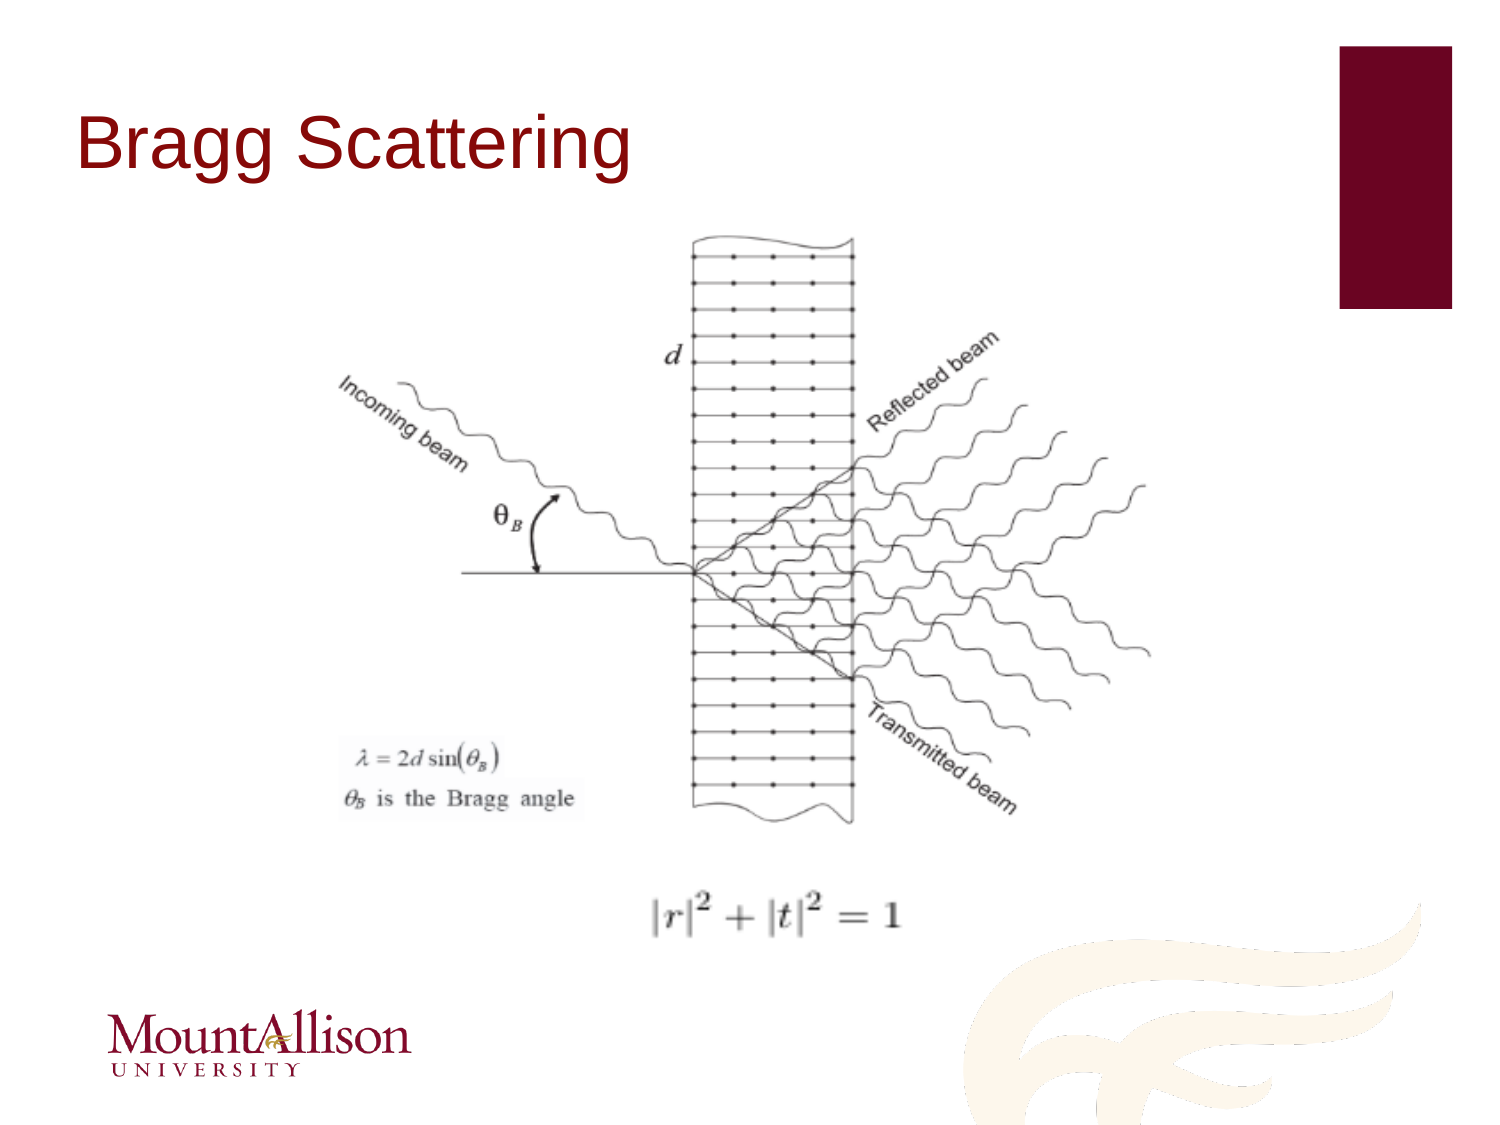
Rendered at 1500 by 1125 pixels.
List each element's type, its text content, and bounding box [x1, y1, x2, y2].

picture [107, 858, 1423, 1125]
title Bragg Scattering [75, 44, 1425, 233]
picture [188, 188, 1274, 851]
